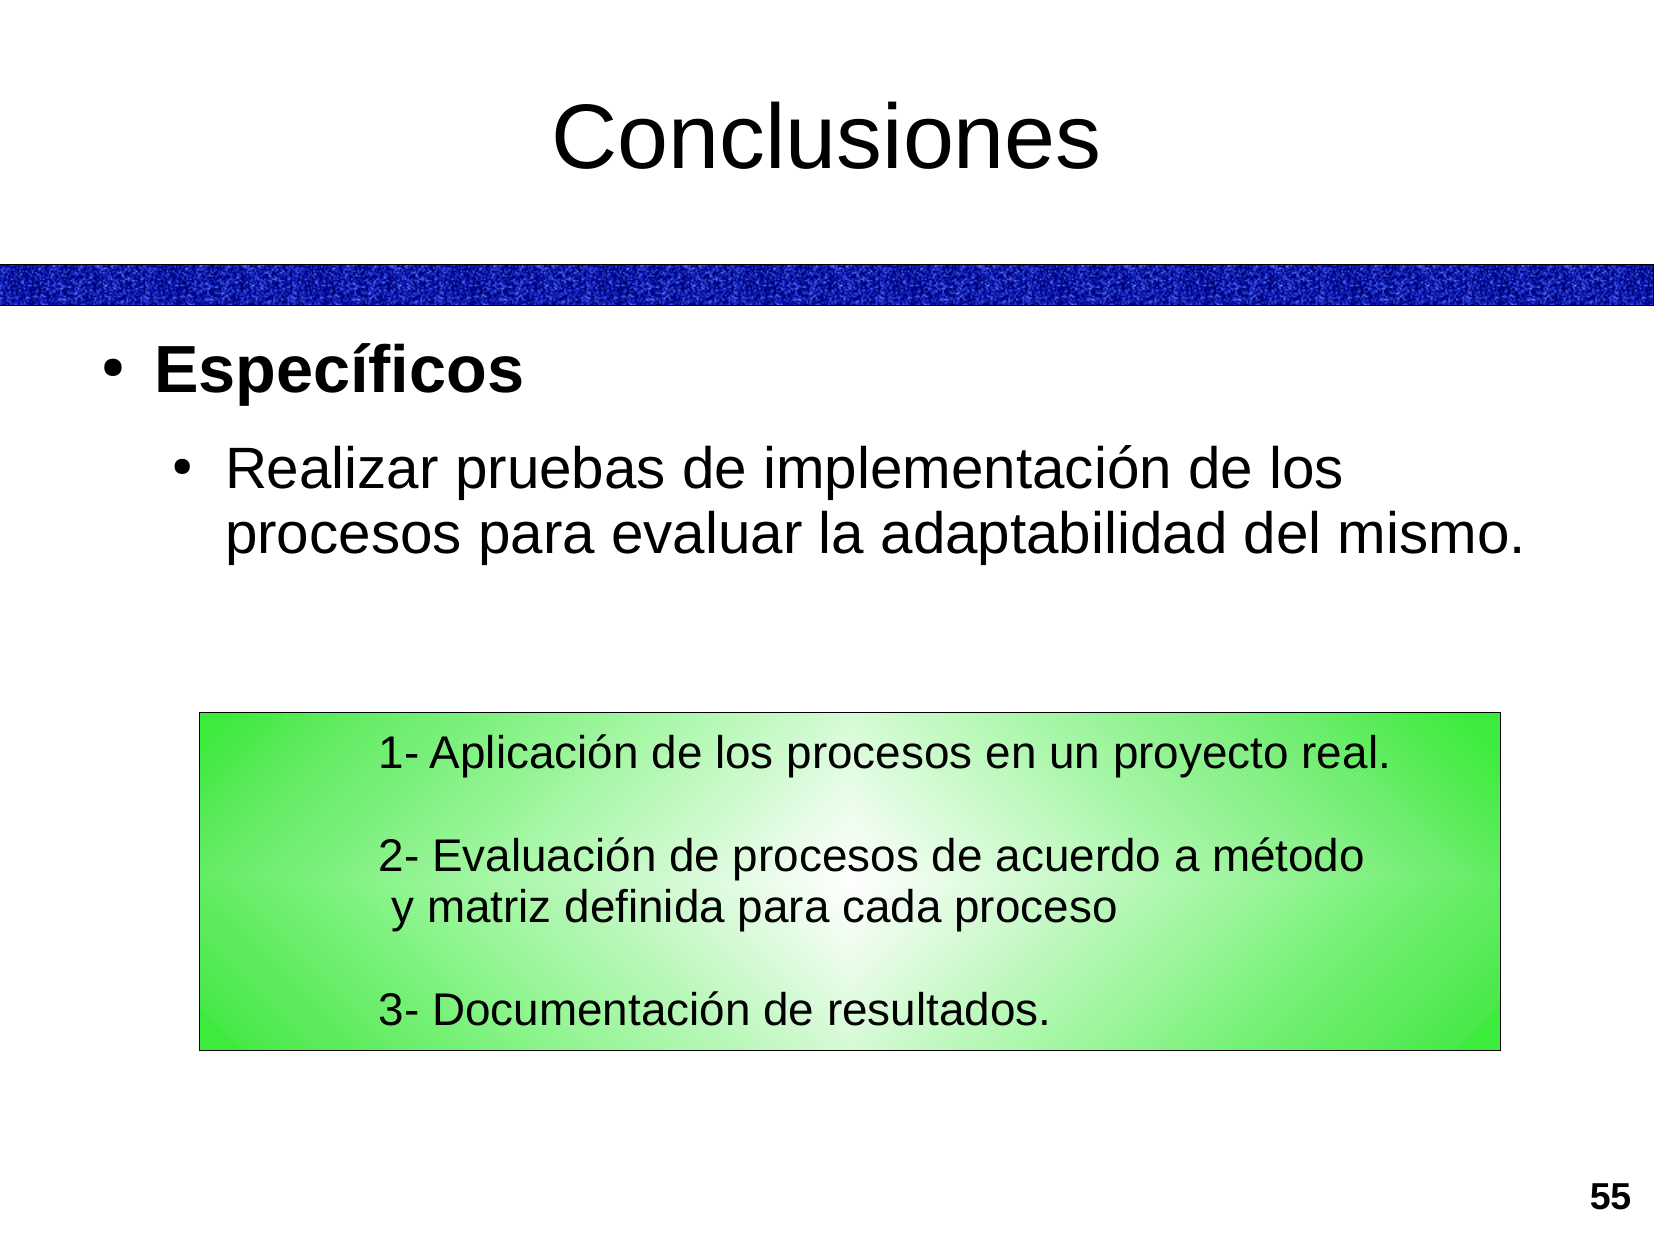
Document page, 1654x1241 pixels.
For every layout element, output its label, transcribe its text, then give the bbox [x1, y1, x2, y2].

title Conclusiones [58, 21, 1595, 253]
text_box 1- Aplicación de los procesos en un proyecto real. 2- Evaluación de procesos de acuerdo a método y matriz definida para cada proceso 3- Documentación de resultados. [199, 712, 1501, 1051]
picture [0, 265, 1653, 305]
text_box <número> [1575, 1168, 1654, 1240]
list Específicos Realizar pruebas de implementación de los procesos para evaluar la adaptabilidad del mismo. [83, 331, 1531, 1099]
